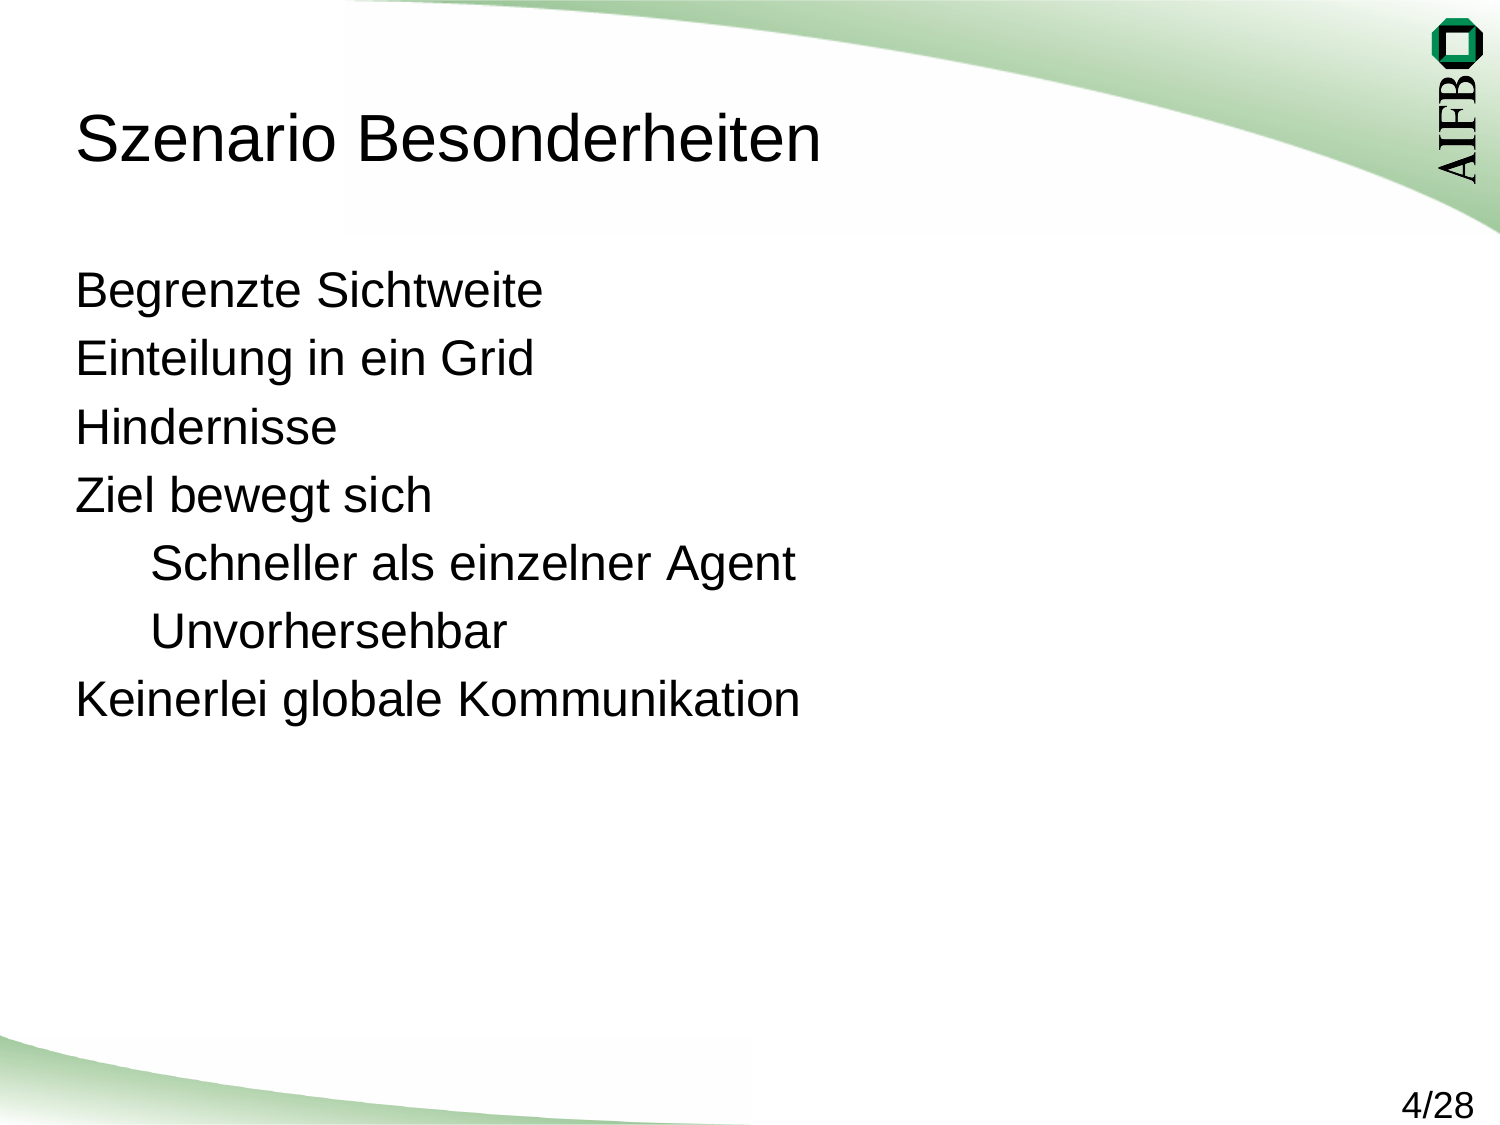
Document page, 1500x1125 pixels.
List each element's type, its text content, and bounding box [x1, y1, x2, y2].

title Szenario Besonderheiten [75, 45, 958, 233]
list Begrenzte Sichtweite Einteilung in ein Grid Hindernisse Ziel bewegt sich Schneller als einzelner Agent Unvorhersehbar Keinerlei globale Kommunikation [75, 262, 1426, 1057]
picture [0, 1035, 751, 1125]
picture [345, 0, 1500, 234]
